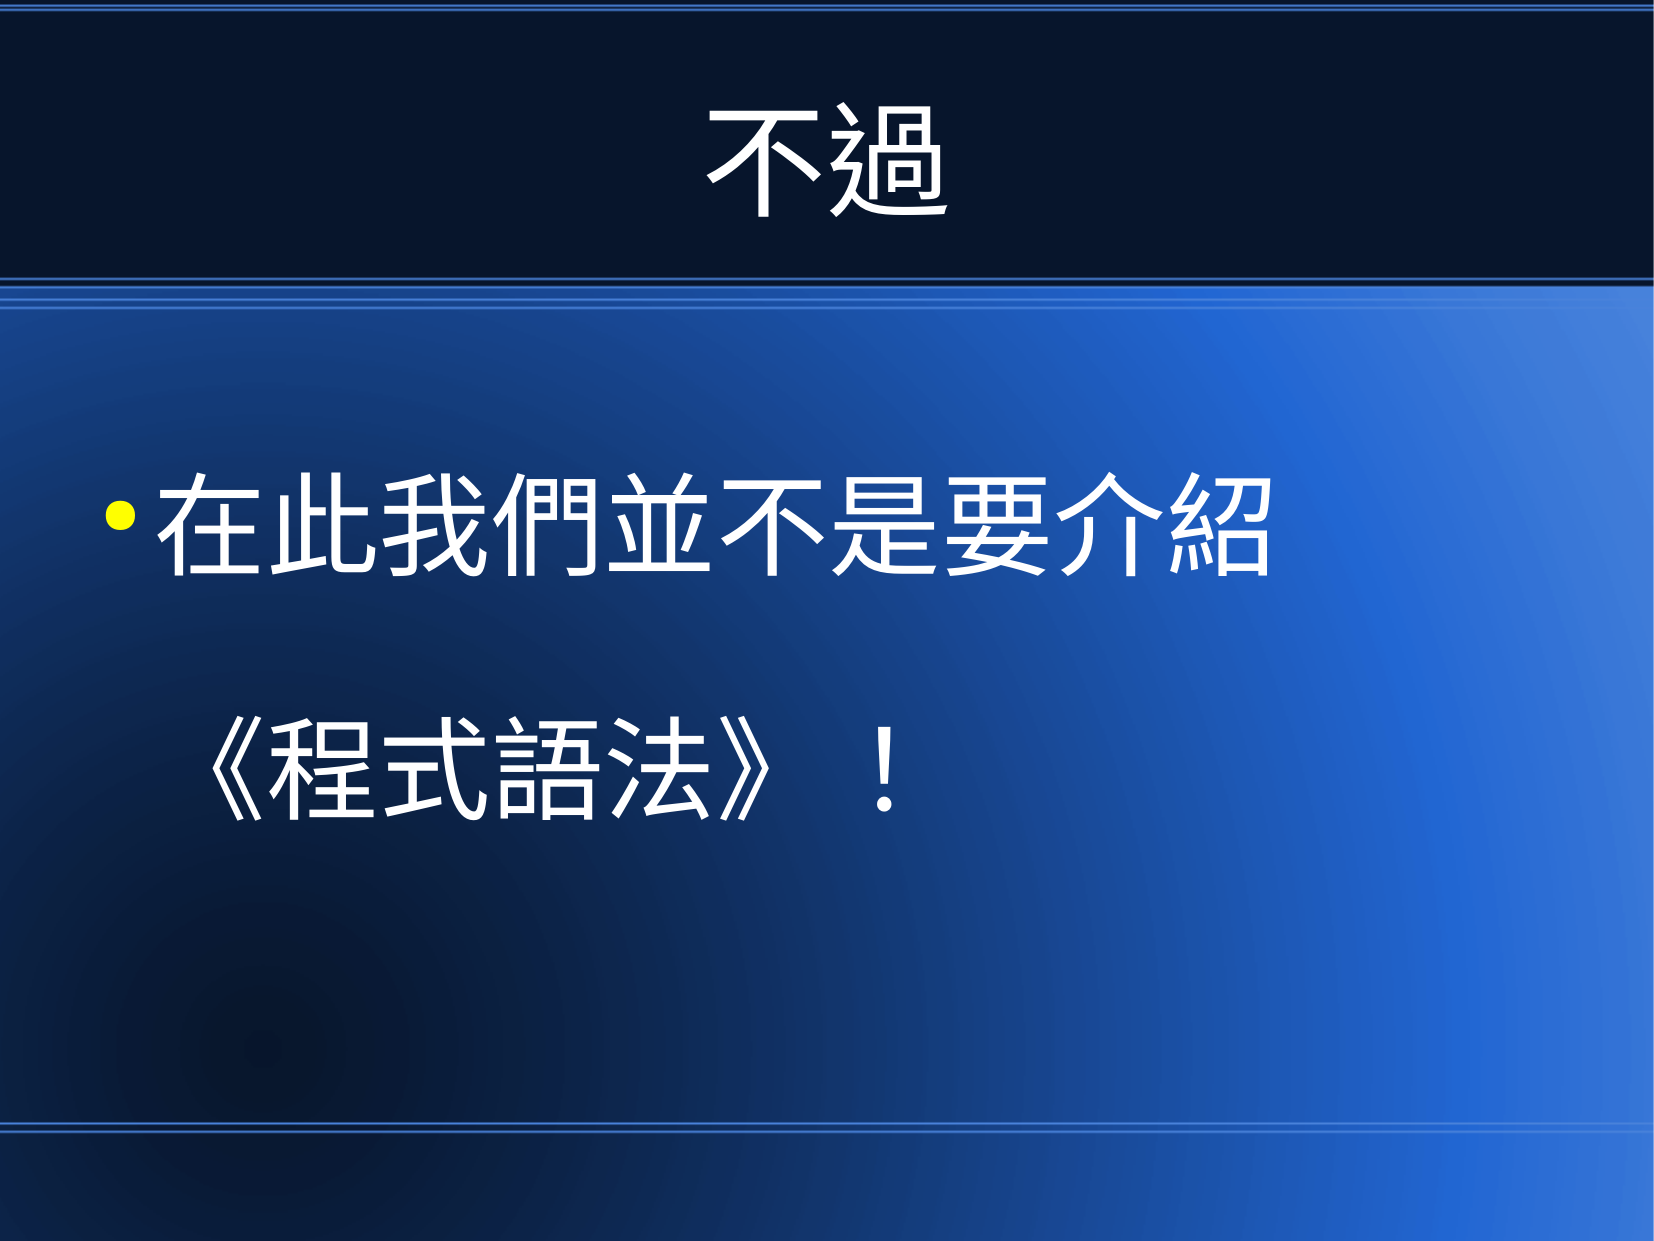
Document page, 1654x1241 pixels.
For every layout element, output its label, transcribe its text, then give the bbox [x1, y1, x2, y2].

title 不過 [82, 49, 1571, 257]
picture [0, 0, 1654, 1241]
list 在此我們並不是要介紹 《程式語法》！ [82, 355, 1571, 1241]
